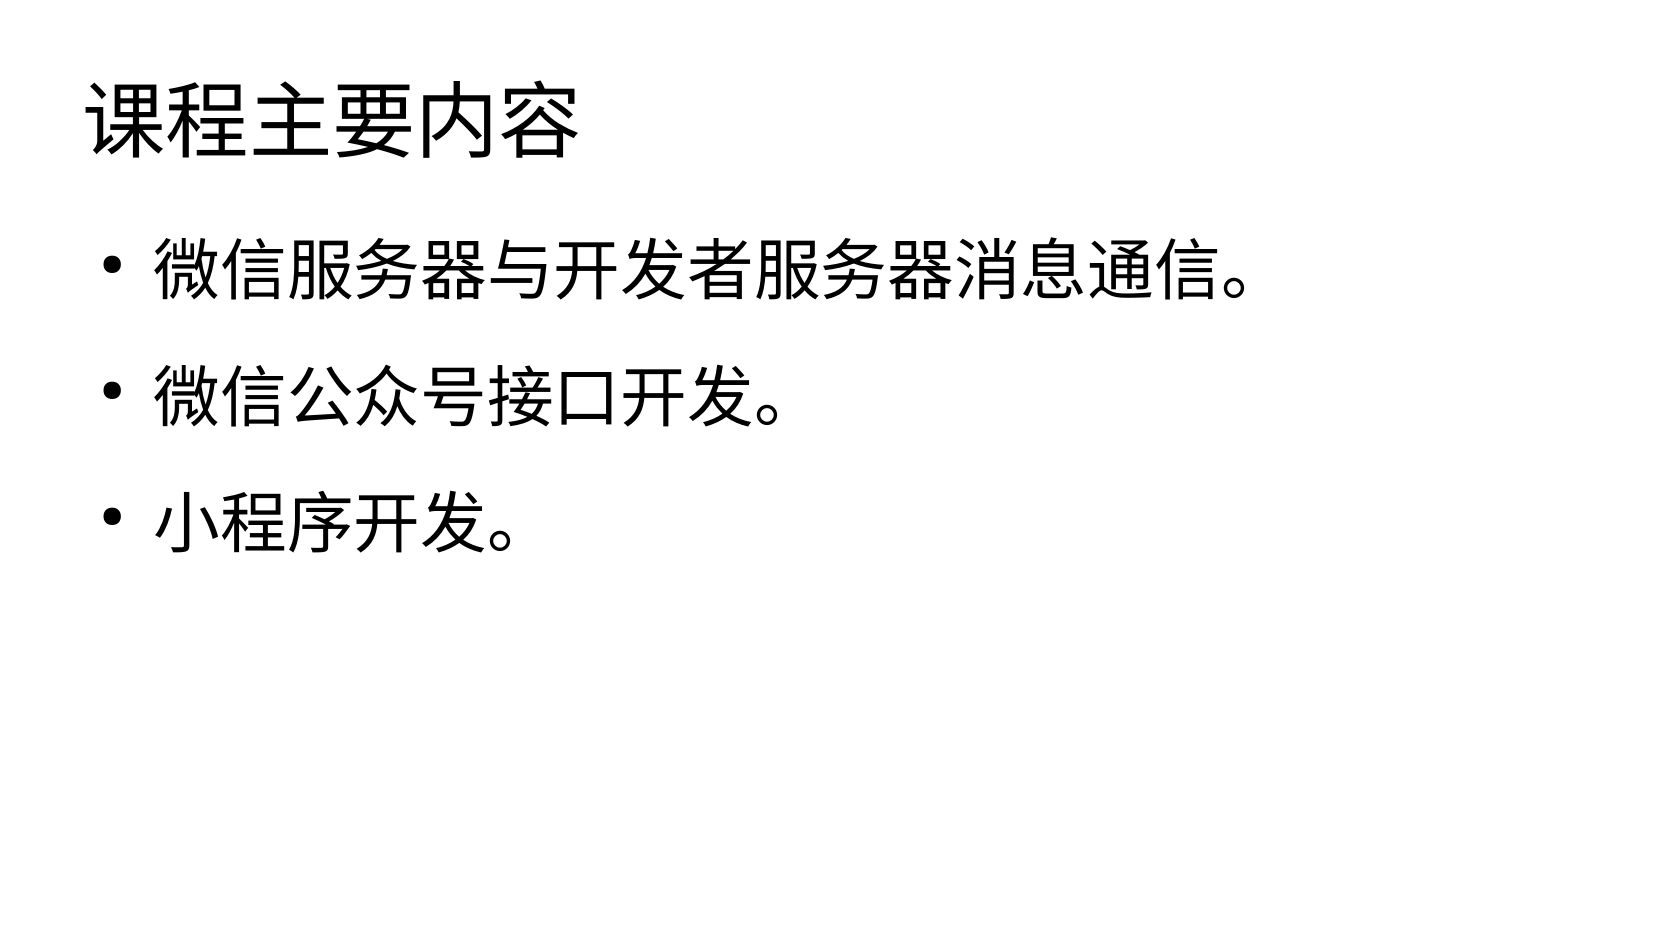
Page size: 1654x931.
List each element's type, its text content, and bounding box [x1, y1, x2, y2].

list 微信服务器与开发者服务器消息通信。 微信公众号接口开发。 小程序开发。 [82, 217, 1571, 804]
title 课程主要内容 [82, 37, 1571, 193]
